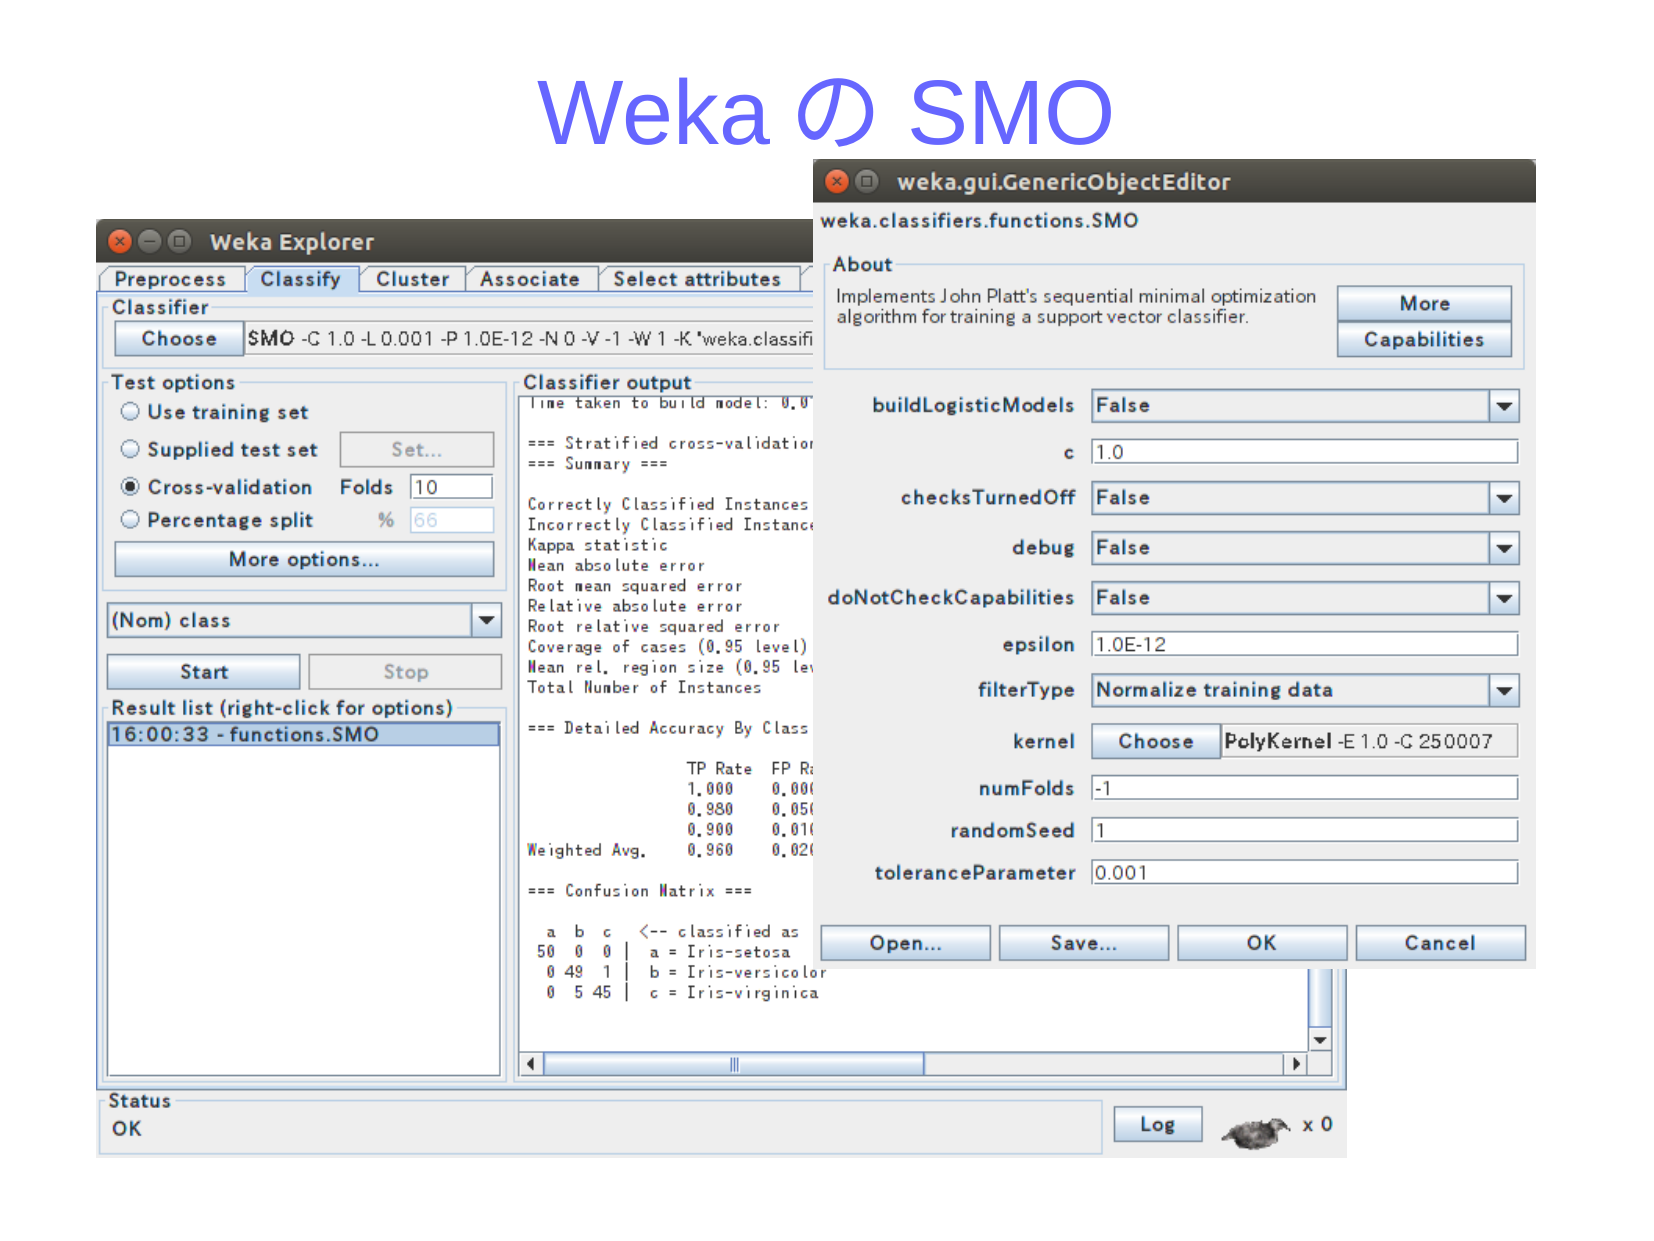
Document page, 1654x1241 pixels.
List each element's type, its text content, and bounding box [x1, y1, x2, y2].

title WekaのSMO [82, 40, 1571, 179]
picture [96, 179, 1536, 1158]
